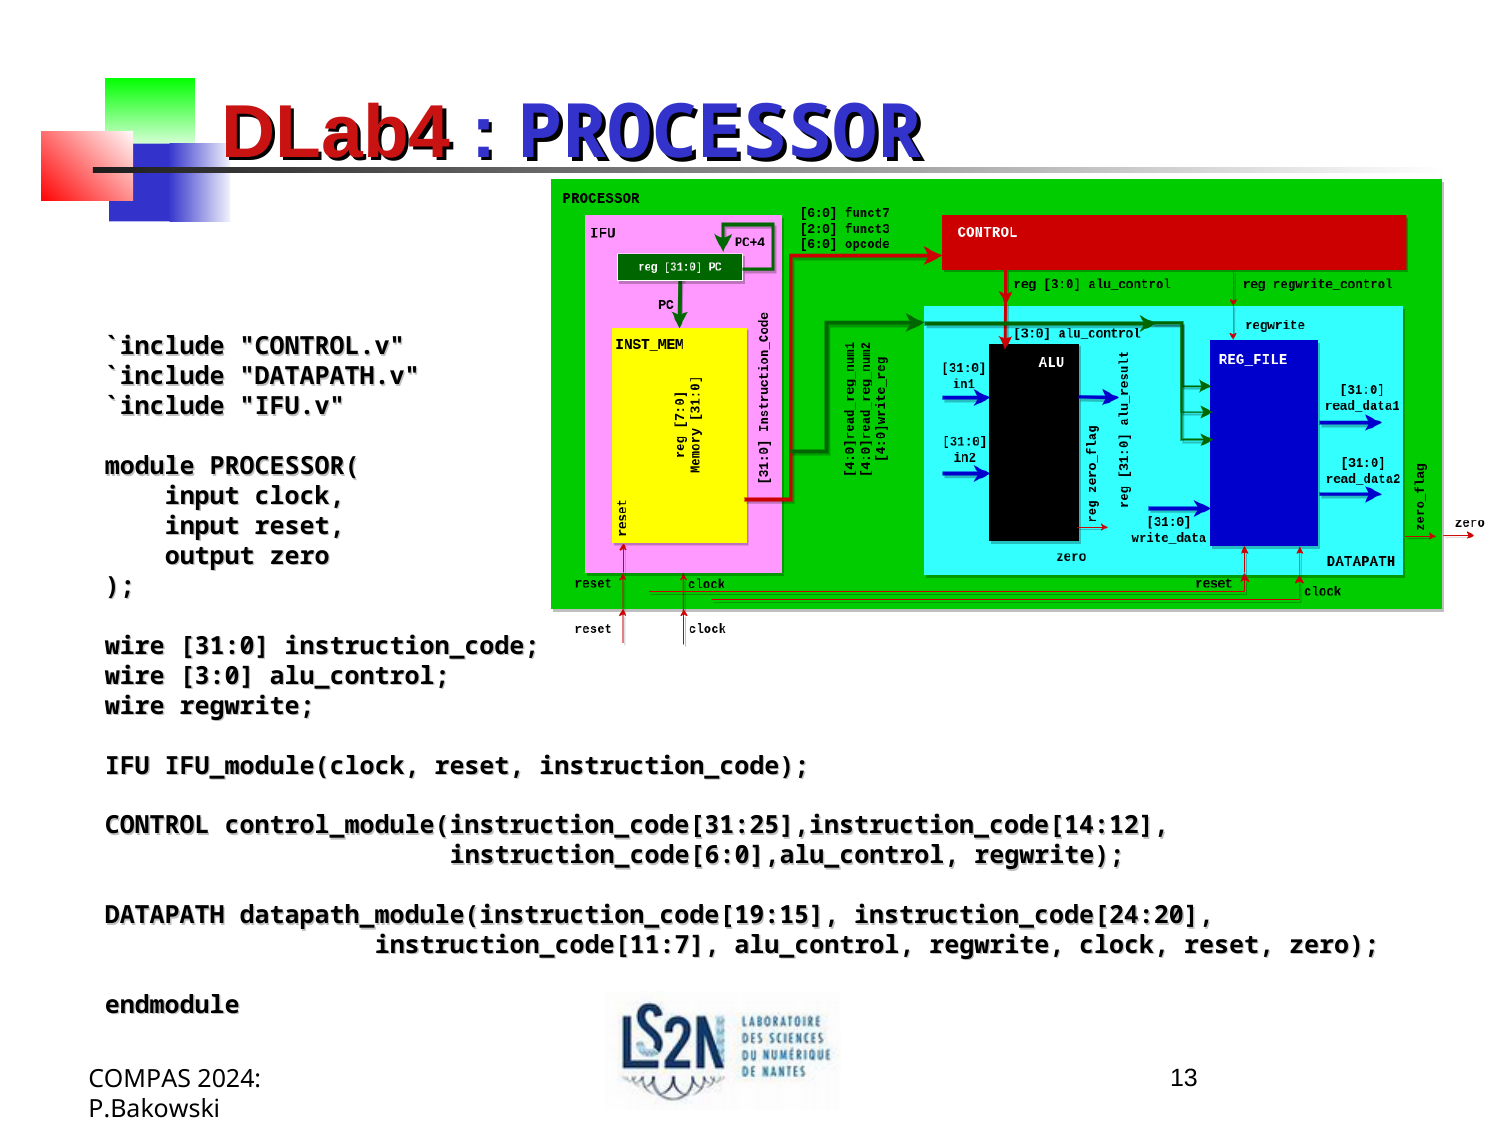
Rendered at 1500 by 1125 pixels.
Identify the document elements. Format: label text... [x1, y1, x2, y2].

picture [551, 179, 1497, 654]
text_box `include "CONTROL.v" `include "DATAPATH.v" `include "IFU.v" module PROCESSOR( input clock, input reset, output zero ); wire [31:0] instruction_code; wire [3:0] alu_control; wire regwrite; IFU IFU_module(clock, reset, instruction_code); CONTROL control_module(instruction_code[31:25],instruction_code[14:12], instruction_code[6:0],alu_control, regwrite); DATAPATH datapath_module(instruction_code[19:15], instruction_code[24:20], instruction_code[11:7], alu_control, regwrite, clock, reset, zero); endmodule [90, 292, 1426, 1028]
picture [605, 1028, 841, 1110]
title DLab4 : PROCESSOR [206, 74, 1187, 180]
